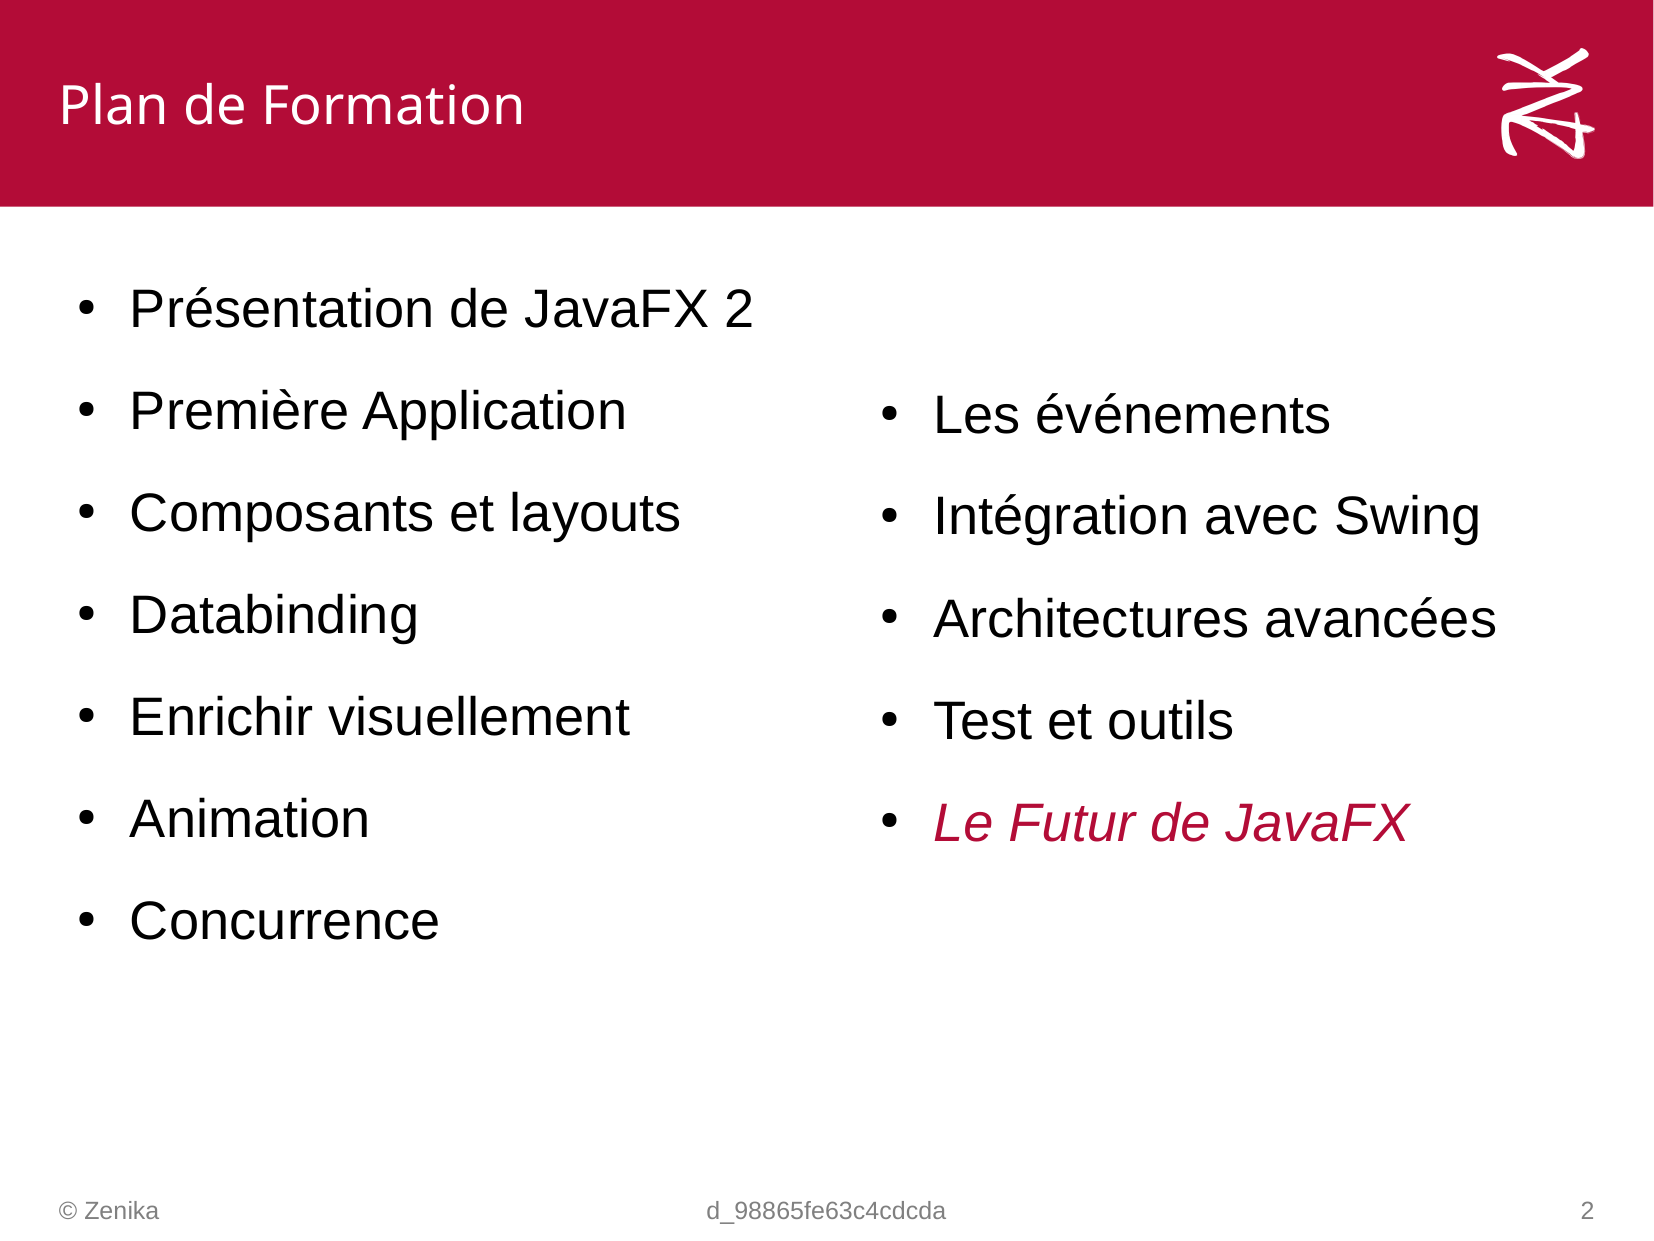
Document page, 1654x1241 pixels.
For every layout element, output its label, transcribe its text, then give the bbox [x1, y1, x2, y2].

title Plan de Formation [59, 29, 1595, 178]
list Présentation de JavaFX 2 Première Application Composants et layouts Databinding Enrichir visuellement Animation Concurrence [59, 248, 826, 981]
list Les événements Intégration avec Swing Architectures avancées Test et outils Le Futur de JavaFX [862, 353, 1629, 1072]
